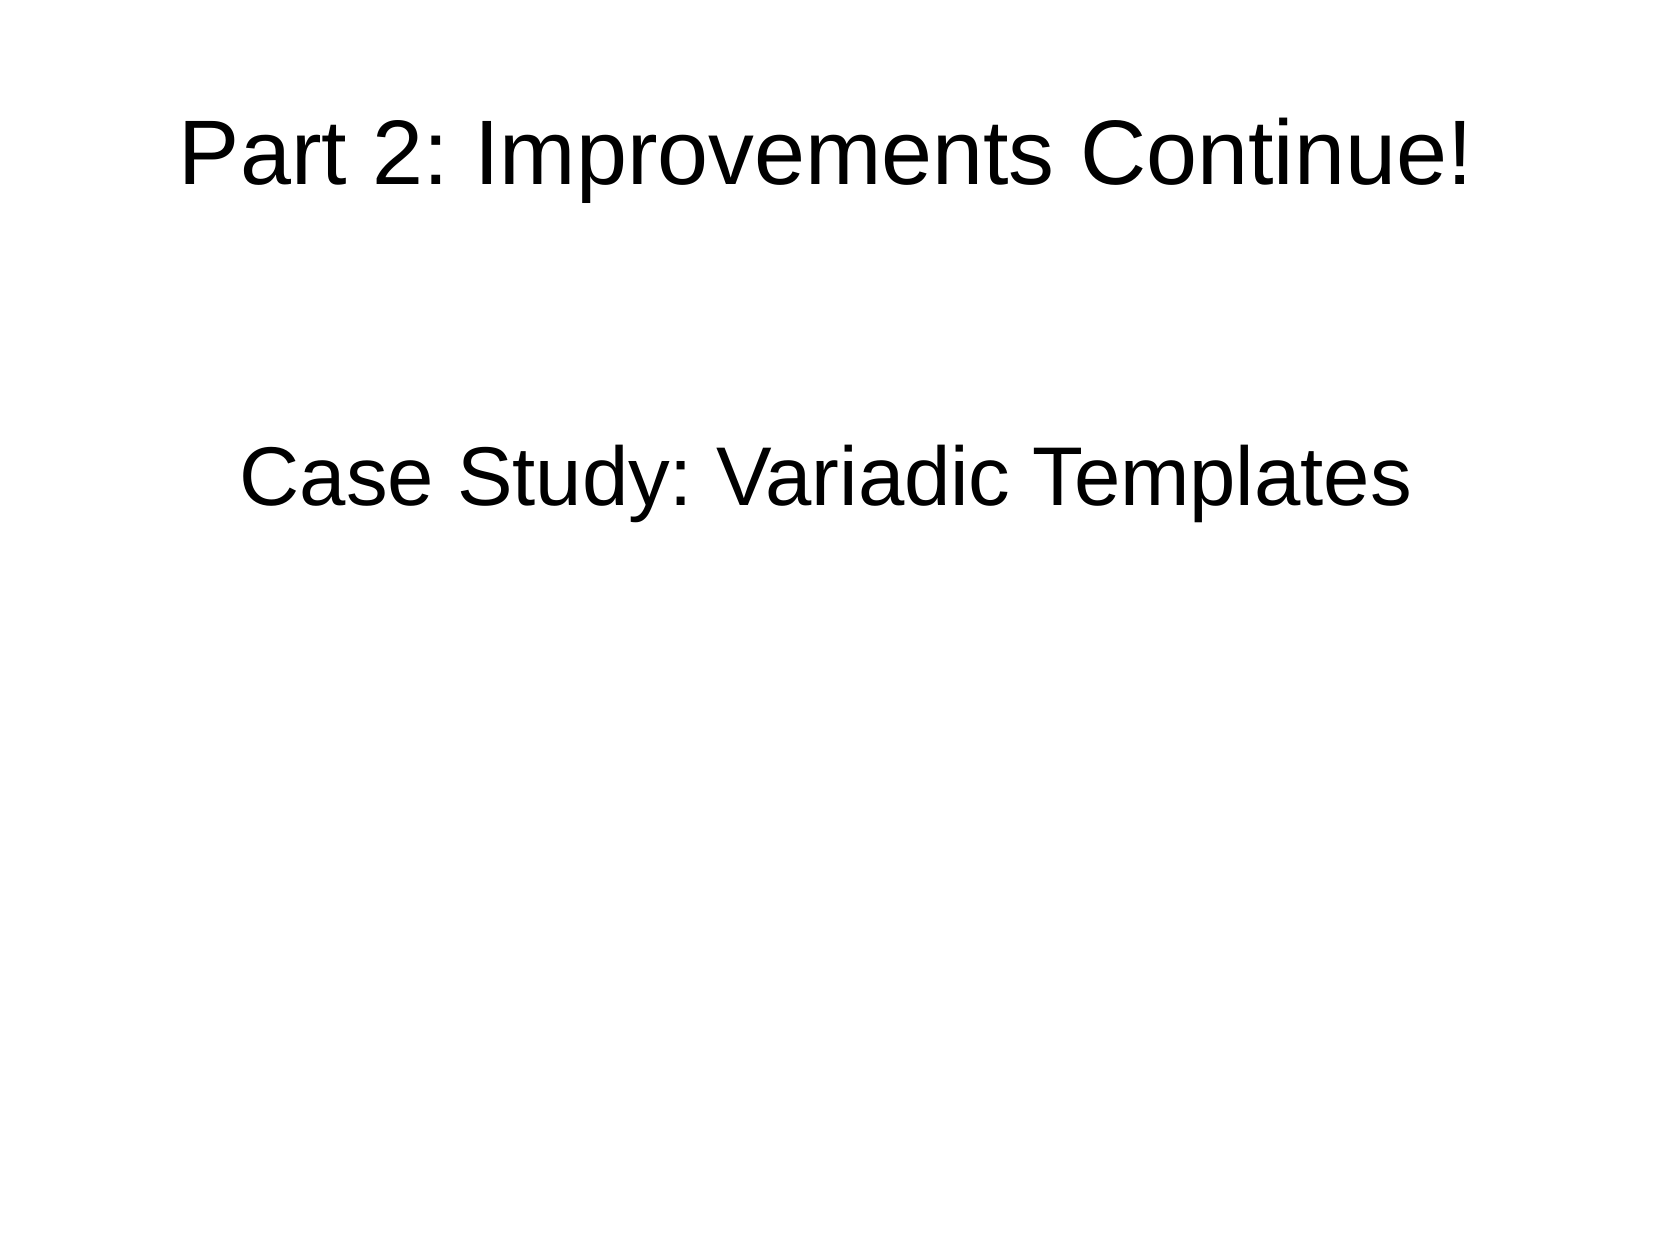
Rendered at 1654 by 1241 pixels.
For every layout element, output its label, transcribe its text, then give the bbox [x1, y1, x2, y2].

text_box Case Study: Variadic Templates [225, 422, 1427, 531]
title Part 2: Improvements Continue! [82, 49, 1571, 257]
